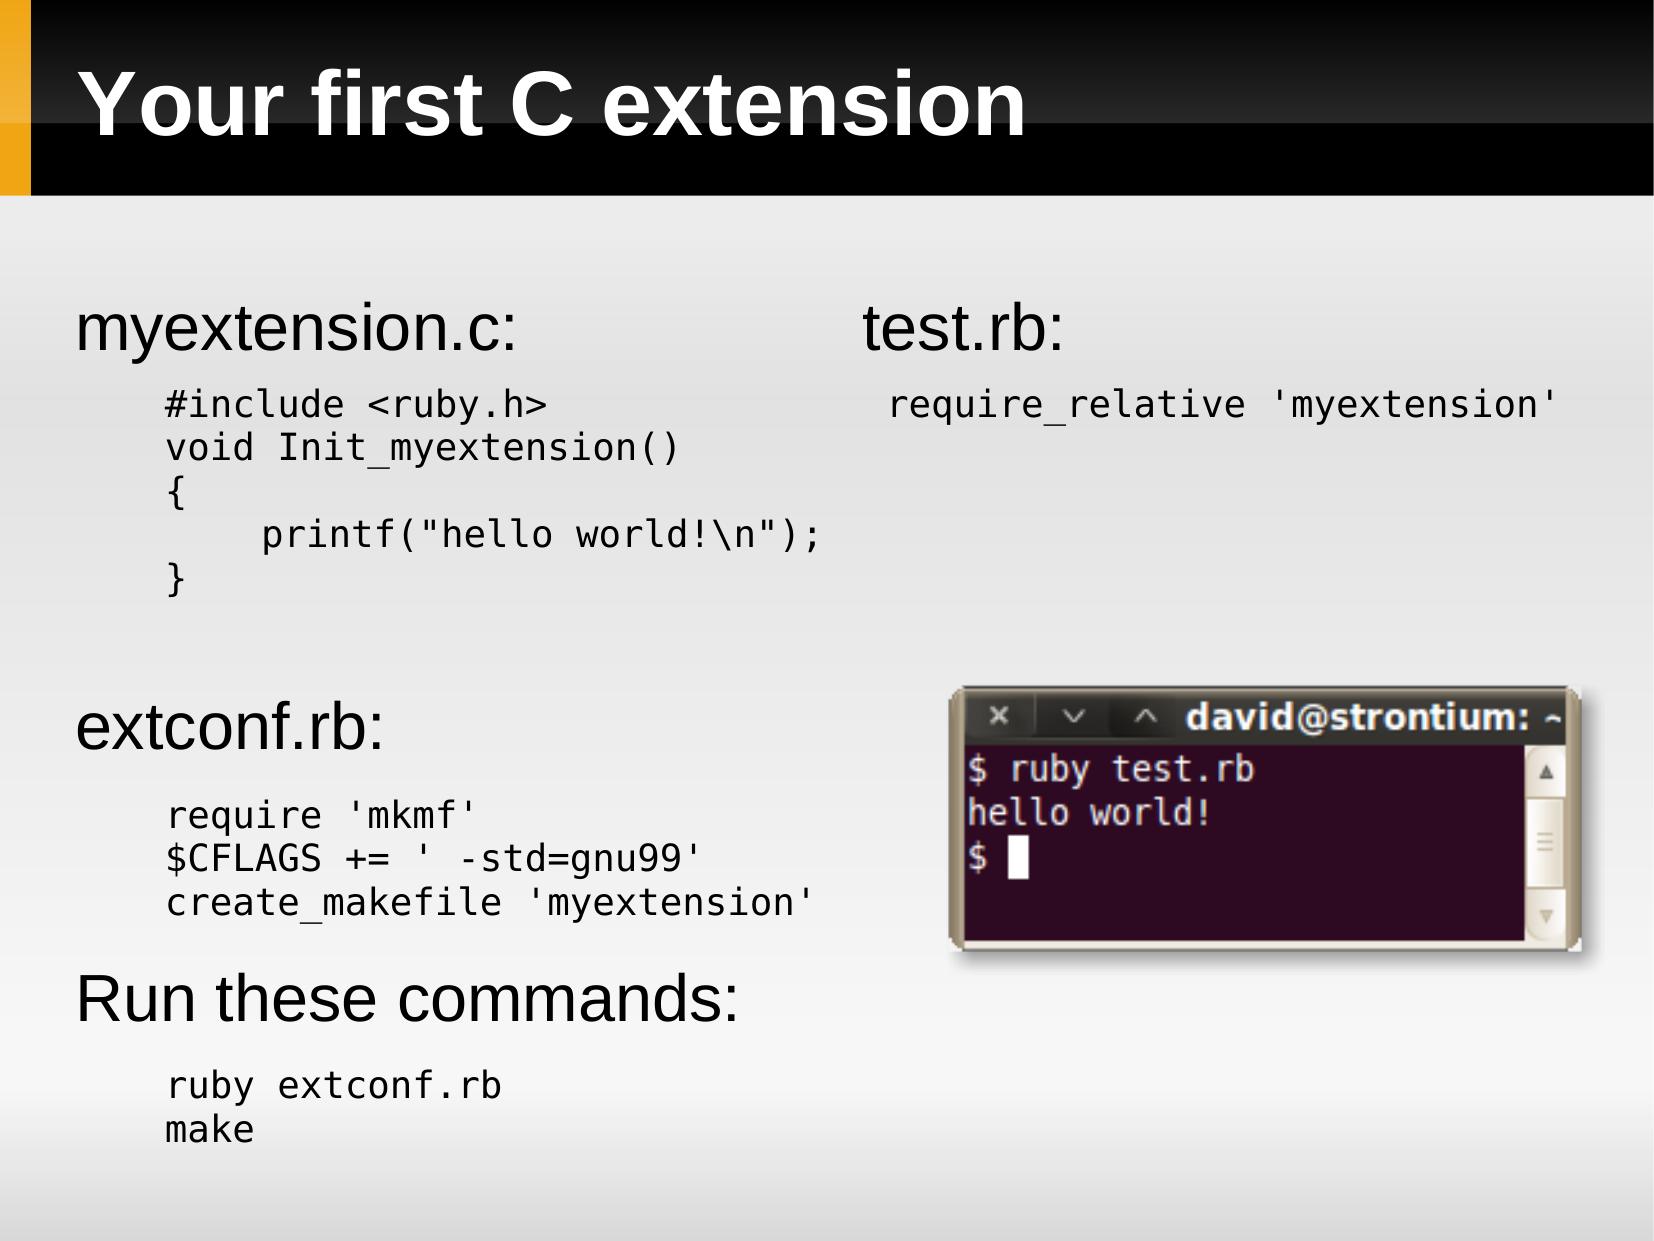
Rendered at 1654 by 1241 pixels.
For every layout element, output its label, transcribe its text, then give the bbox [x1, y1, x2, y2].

title Your first C extension [76, 7, 1565, 200]
list extconf.rb: [75, 688, 601, 774]
text_box require 'mkmf' $CFLAGS += ' -std=gnu99' create_makefile 'myextension' [150, 786, 937, 932]
list myextension.c: [75, 290, 676, 375]
list Run these commands: [75, 961, 788, 1046]
picture [0, 0, 1654, 1241]
list test.rb: [862, 290, 1463, 376]
text_box #include <ruby.h> void Init_myextension() { printf("hello world!\n"); } [150, 375, 863, 608]
text_box require_relative 'myextension' [871, 375, 1613, 488]
text_box ruby extconf.rb make [150, 1056, 863, 1171]
